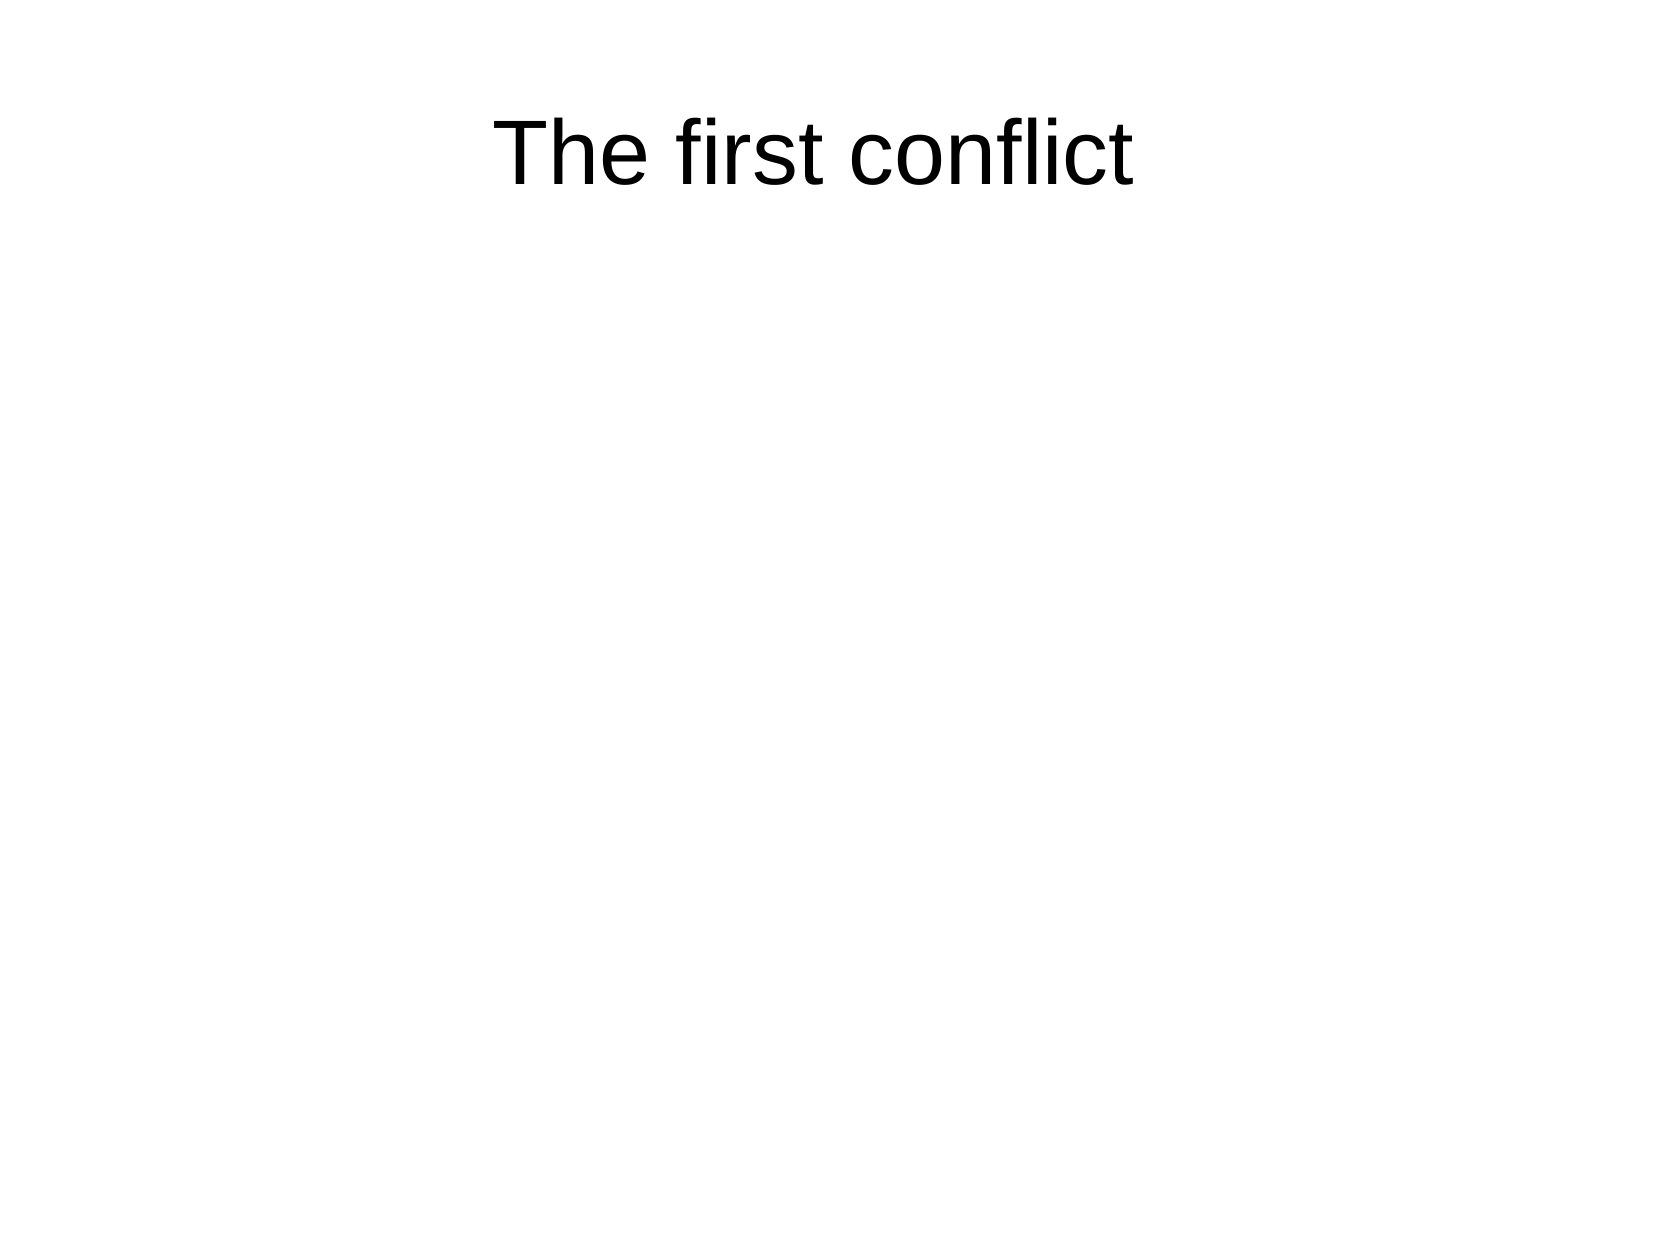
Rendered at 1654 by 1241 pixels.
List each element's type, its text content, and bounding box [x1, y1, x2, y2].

title The first conflict [82, 49, 1571, 257]
